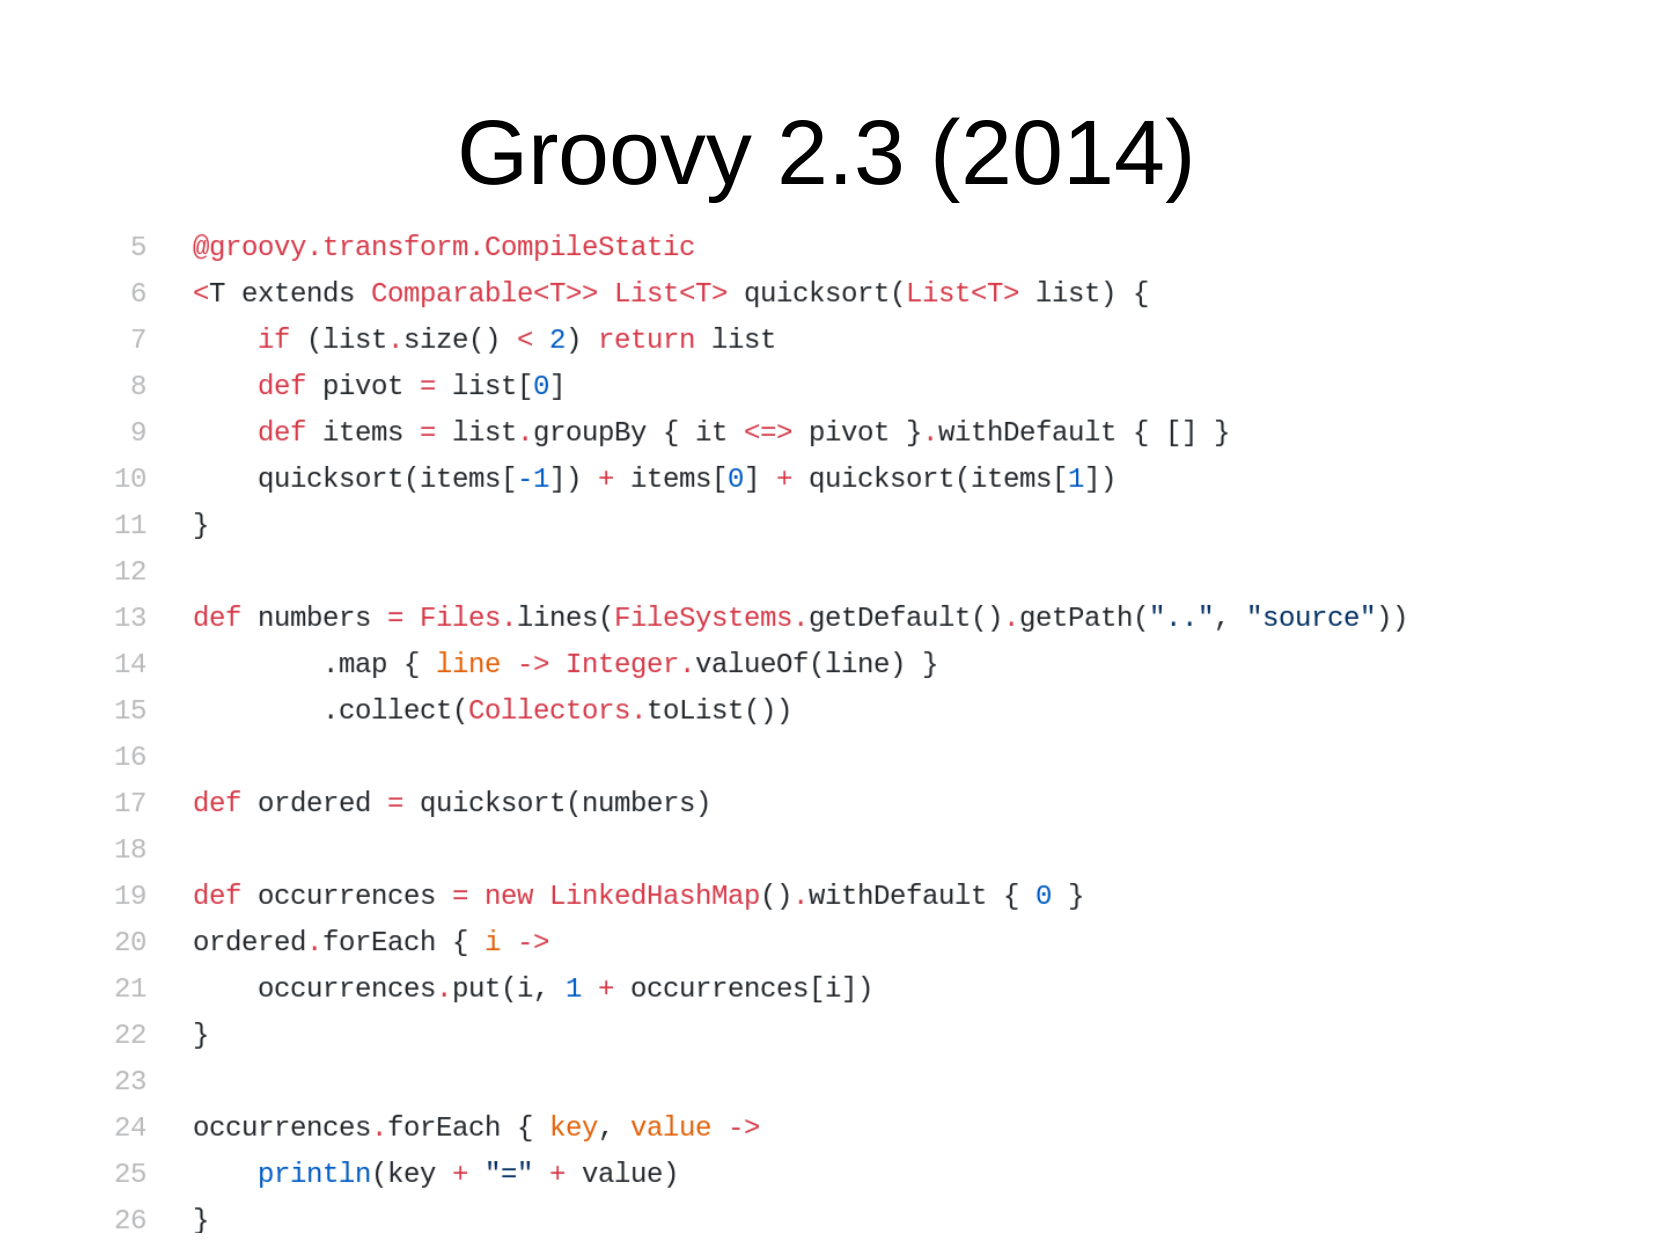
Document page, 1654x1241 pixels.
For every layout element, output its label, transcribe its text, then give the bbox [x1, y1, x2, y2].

picture [113, 232, 1406, 1233]
title Groovy 2.3 (2014) [82, 49, 1571, 257]
